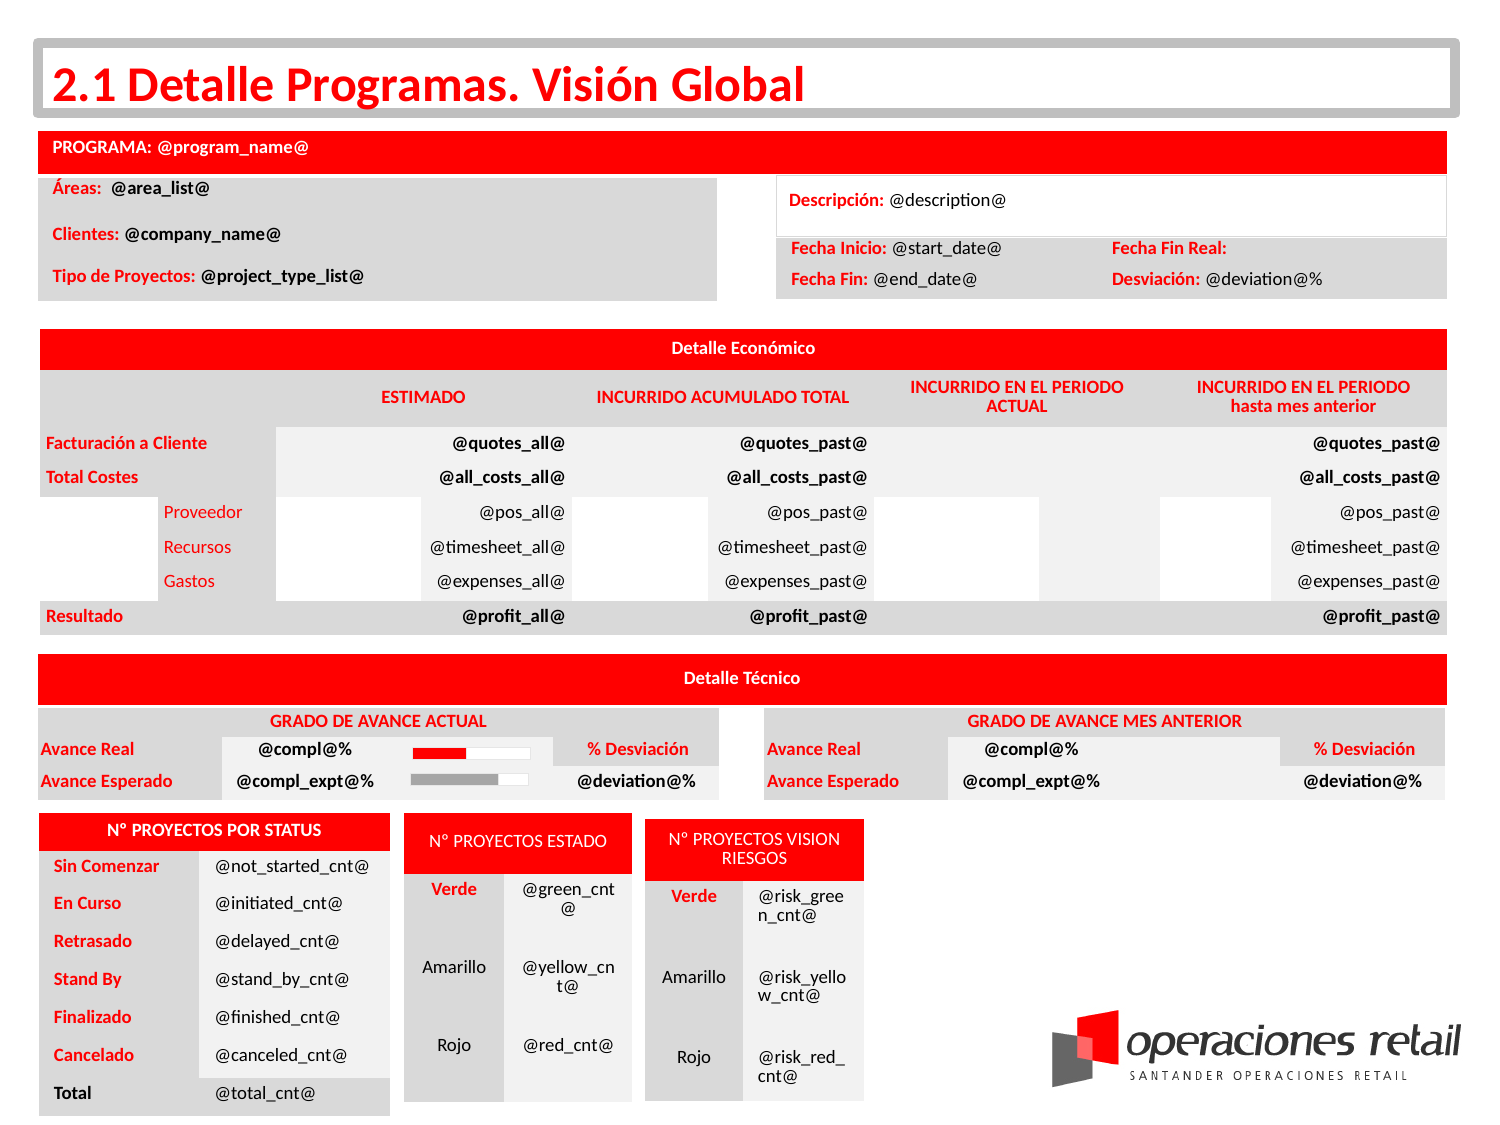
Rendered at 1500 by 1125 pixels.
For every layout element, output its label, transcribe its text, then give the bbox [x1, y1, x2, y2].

table_header Detalle Económico [40, 329, 1447, 370]
table_cell @yellow_cnt@ [504, 952, 632, 1030]
text_box 2.1 Detalle Programas. Visión Global [37, 42, 1455, 114]
table_cell [874, 531, 1039, 566]
table_cell @risk_green_cnt@ [743, 881, 864, 962]
table_cell @delayed_cnt@ [199, 926, 390, 964]
table_header Detalle Técnico [38, 654, 1447, 705]
table_cell @expenses_past@ [1271, 566, 1447, 601]
table_cell @red_cnt@ [504, 1030, 632, 1102]
table_cell [572, 497, 708, 531]
table_cell @finished_cnt@ [199, 1002, 390, 1040]
table_cell ESTIMADO [276, 370, 572, 427]
table_cell @profit_past@ [572, 601, 874, 635]
table_cell [276, 531, 421, 566]
table_cell @compl@% [222, 737, 388, 766]
table_cell [276, 497, 421, 531]
table_cell @profit_all@ [276, 601, 572, 635]
table_cell INCURRIDO ACUMULADO TOTAL [572, 370, 874, 427]
table_header Nº PROYECTOS VISION RIESGOS [645, 819, 864, 881]
table_cell [40, 370, 276, 427]
table_cell [1114, 737, 1280, 766]
table_cell Amarillo [645, 962, 743, 1042]
table_cell Fecha Fin: @end_date@ [776, 269, 1097, 299]
table_cell [1039, 497, 1160, 531]
table_cell Facturación a Cliente [40, 427, 276, 462]
table_cell @initiated_cnt@ [199, 888, 390, 926]
table_cell Verde [404, 874, 504, 952]
table_cell Desviación: @deviation@% [1097, 269, 1447, 299]
table_cell [572, 566, 708, 601]
table_cell Resultado [40, 601, 276, 635]
table_cell Rojo [645, 1042, 743, 1101]
table_cell Rojo [404, 1030, 504, 1102]
table_cell INCURRIDO EN EL PERIODO ACTUAL [874, 370, 1160, 427]
table_cell [1039, 531, 1160, 566]
table_cell Verde [645, 881, 743, 962]
table_cell Avance Real [764, 737, 948, 766]
table_cell @profit_past@ [1160, 601, 1447, 635]
table_cell Amarillo [404, 952, 504, 1030]
table_cell Sin Comenzar [39, 851, 199, 888]
table_cell @timesheet_all@ [421, 531, 572, 566]
table_cell @all_costs_past@ [572, 462, 874, 497]
table_cell [388, 737, 553, 766]
table_cell @quotes_all@ [276, 427, 572, 462]
table_header PROGRAMA: @program_name@ [38, 131, 1447, 174]
table_cell [1160, 497, 1271, 531]
table_cell [1039, 566, 1160, 601]
table_cell [874, 427, 1160, 462]
table_cell INCURRIDO EN EL PERIODO hasta mes anterior [1160, 370, 1447, 427]
table_header Áreas: @area_list@ [38, 178, 717, 224]
table_cell Stand By [39, 964, 199, 1002]
table_cell Cancelado [39, 1040, 199, 1078]
table_cell [40, 531, 158, 566]
table_cell [874, 601, 1160, 635]
table_cell @quotes_past@ [572, 427, 874, 462]
table_cell [1160, 531, 1271, 566]
table_cell @deviation@% [553, 766, 719, 800]
table_cell @timesheet_past@ [708, 531, 874, 566]
table_cell [40, 497, 158, 531]
table_cell @total_cnt@ [199, 1078, 390, 1116]
table_cell @expenses_past@ [708, 566, 874, 601]
table_cell En Curso [39, 888, 199, 926]
table_cell Retrasado [39, 926, 199, 964]
table_cell [874, 497, 1039, 531]
table_header GRADO DE AVANCE MES ANTERIOR [764, 708, 1445, 737]
table_cell @all_costs_all@ [276, 462, 572, 497]
table_cell Gastos [158, 566, 276, 601]
table_cell @quotes_past@ [1160, 427, 1447, 462]
table_cell Recursos [158, 531, 276, 566]
table_cell @green_cnt@ [504, 874, 632, 952]
table_header Nº PROYECTOS ESTADO [404, 813, 632, 874]
table_cell % Desviación [553, 737, 719, 766]
table_cell Avance Esperado [38, 766, 222, 800]
table_cell [40, 566, 158, 601]
table_cell @not_started_cnt@ [199, 851, 390, 888]
table_header Nº PROYECTOS POR STATUS [39, 813, 390, 851]
table_cell Avance Real [38, 737, 222, 766]
table_cell @compl@% [948, 737, 1114, 766]
table_cell @pos_past@ [708, 497, 874, 531]
table_cell Total [39, 1078, 199, 1116]
table_cell @timesheet_past@ [1271, 531, 1447, 566]
table_cell @risk_yellow_cnt@ [743, 962, 864, 1042]
table_header GRADO DE AVANCE ACTUAL [38, 708, 719, 737]
text_box Descripción: @description@ [776, 175, 1447, 237]
table_cell [388, 766, 553, 800]
table_cell @all_costs_past@ [1160, 462, 1447, 497]
table_cell [572, 531, 708, 566]
table_cell @risk_red_cnt@ [743, 1042, 864, 1101]
table_cell [1114, 766, 1280, 800]
table_cell @canceled_cnt@ [199, 1040, 390, 1078]
table_cell @stand_by_cnt@ [199, 964, 390, 1002]
table_cell Total Costes [40, 462, 276, 497]
table_cell @compl_expt@% [948, 766, 1114, 800]
table_cell Finalizado [39, 1002, 199, 1040]
table_cell @deviation@% [1280, 766, 1445, 800]
table_cell @pos_all@ [421, 497, 572, 531]
table_cell [874, 462, 1160, 497]
table_cell Clientes: @company_name@ [38, 224, 717, 266]
table_header Fecha Fin Real: [1097, 238, 1447, 269]
table_header Fecha Inicio: @start_date@ [776, 238, 1097, 269]
text_box [410, 773, 529, 786]
table_cell [874, 566, 1039, 601]
table_cell Tipo de Proyectos: @project_type_list@ [38, 266, 717, 301]
table_cell @compl_expt@% [222, 766, 388, 800]
text_box [412, 747, 531, 760]
table_cell @expenses_all@ [421, 566, 572, 601]
table_cell [1160, 566, 1271, 601]
table_cell Proveedor [158, 497, 276, 531]
table_cell [276, 566, 421, 601]
picture [1041, 999, 1472, 1098]
table_cell Avance Esperado [764, 766, 948, 800]
table_cell % Desviación [1280, 737, 1445, 766]
table_cell @pos_past@ [1271, 497, 1447, 531]
